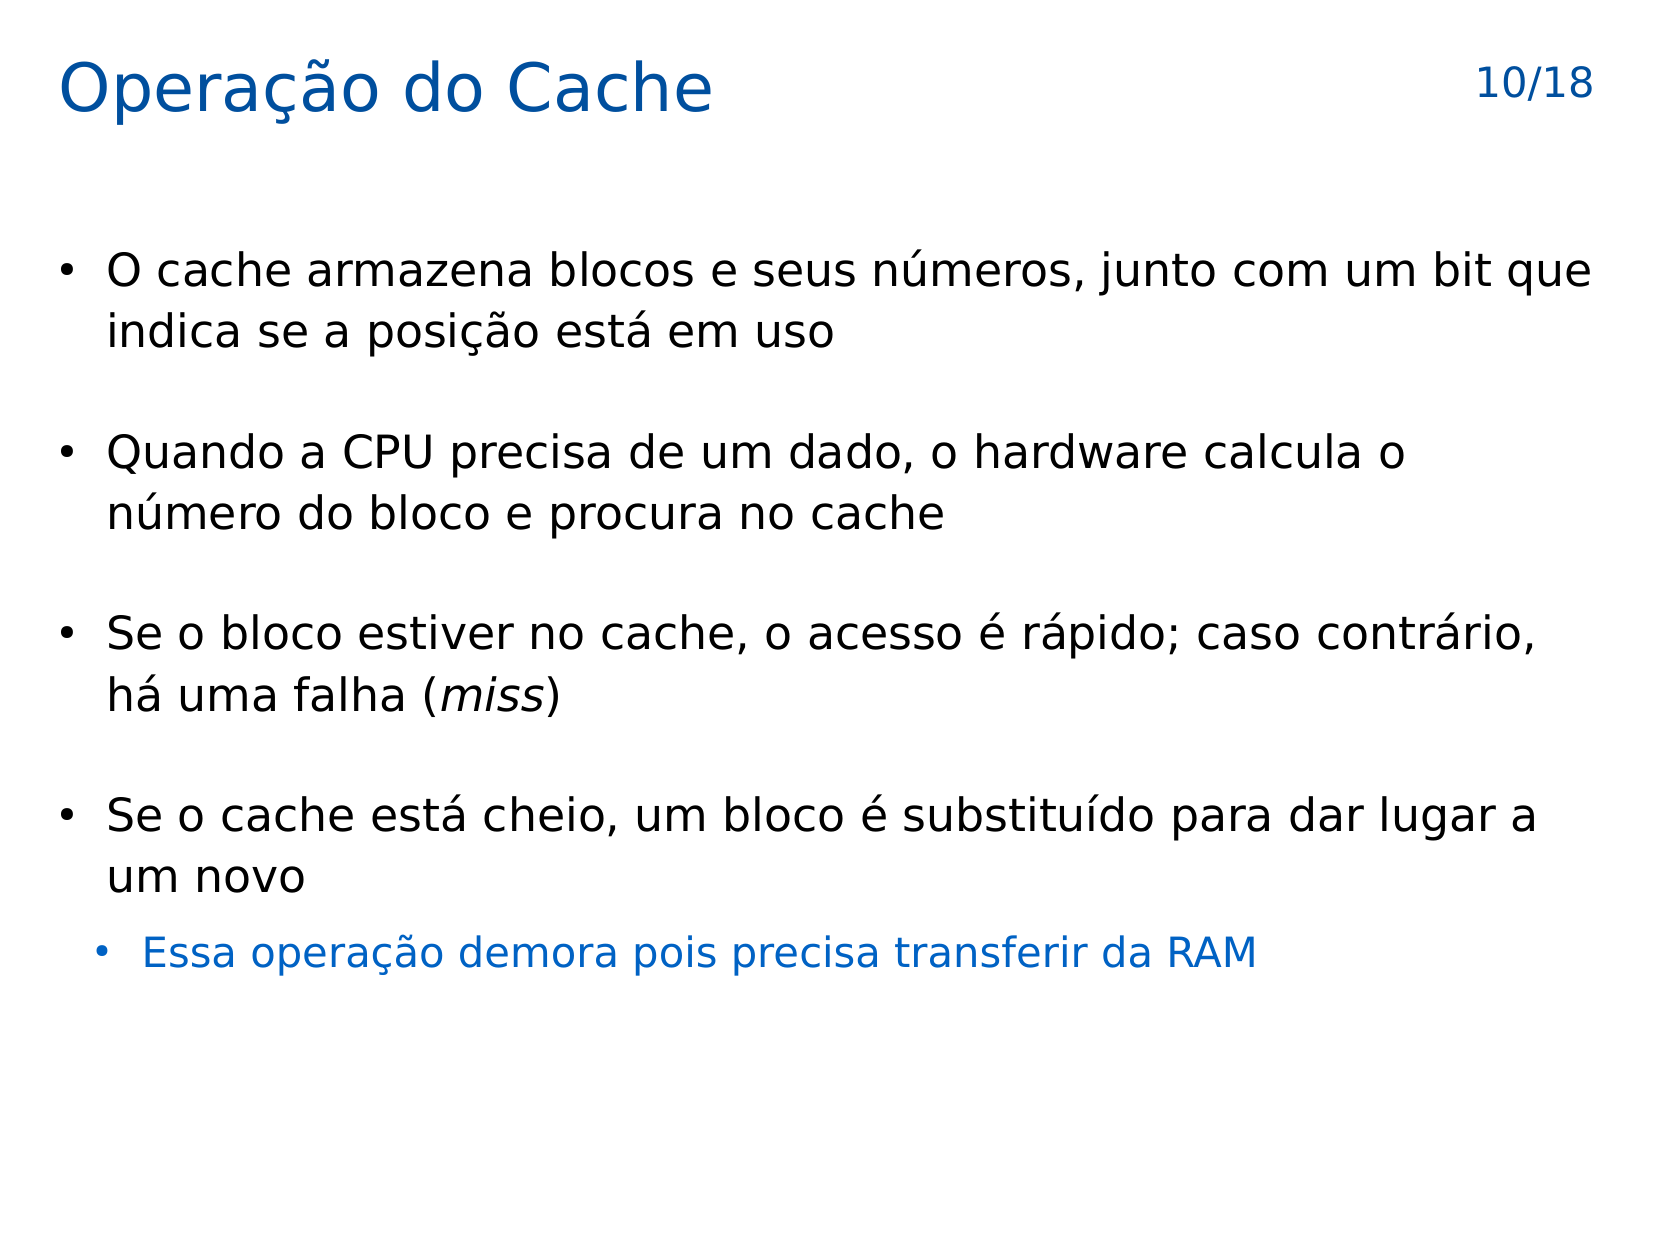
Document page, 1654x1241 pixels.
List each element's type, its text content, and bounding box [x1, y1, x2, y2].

title Operação do Cache [59, 29, 1625, 148]
list O cache armazena blocos e seus números, junto com um bit que indica se a posição está em uso Quando a CPU precisa de um dado, o hardware calcula o número do bloco e procura no cache Se o bloco estiver no cache, o acesso é rápido; caso contrário, há uma falha (miss) Se o cache está cheio, um bloco é substituído para dar lugar a um novo Essa operação demora pois precisa transferir da RAM [59, 236, 1595, 1211]
